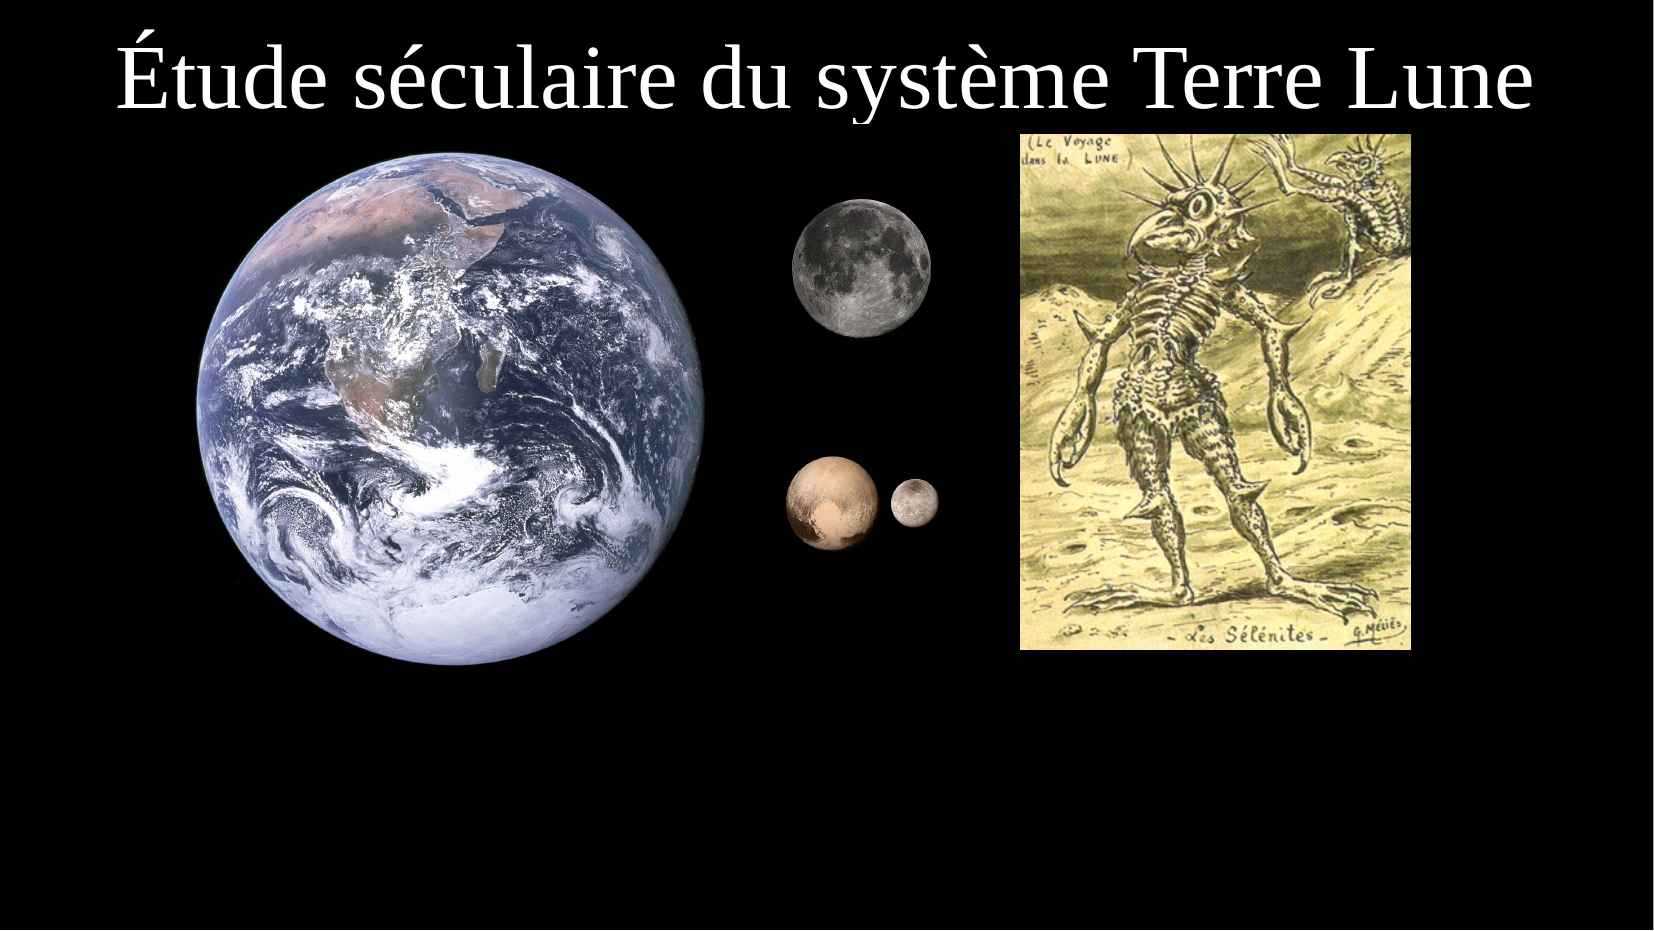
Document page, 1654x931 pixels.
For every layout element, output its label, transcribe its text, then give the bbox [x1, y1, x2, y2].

picture [165, 124, 1002, 691]
picture [1020, 134, 1411, 650]
title Étude séculaire du système Terre Lune [82, 0, 1571, 156]
